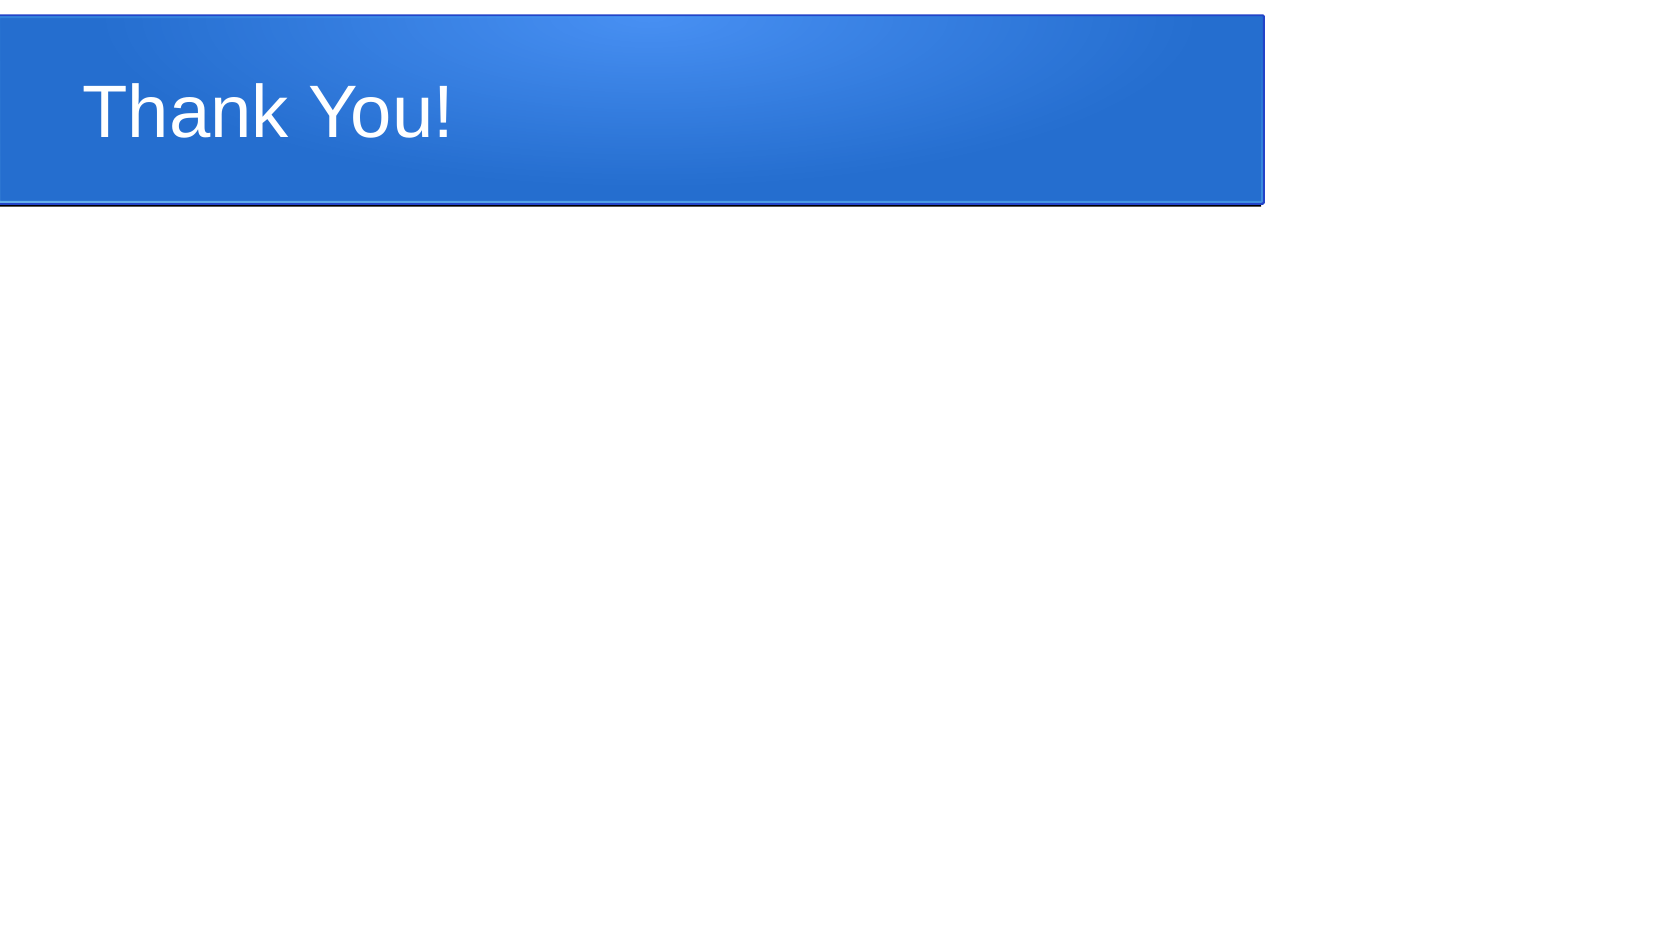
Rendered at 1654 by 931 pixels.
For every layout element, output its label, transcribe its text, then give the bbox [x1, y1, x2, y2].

title Thank You! [82, 35, 1235, 189]
